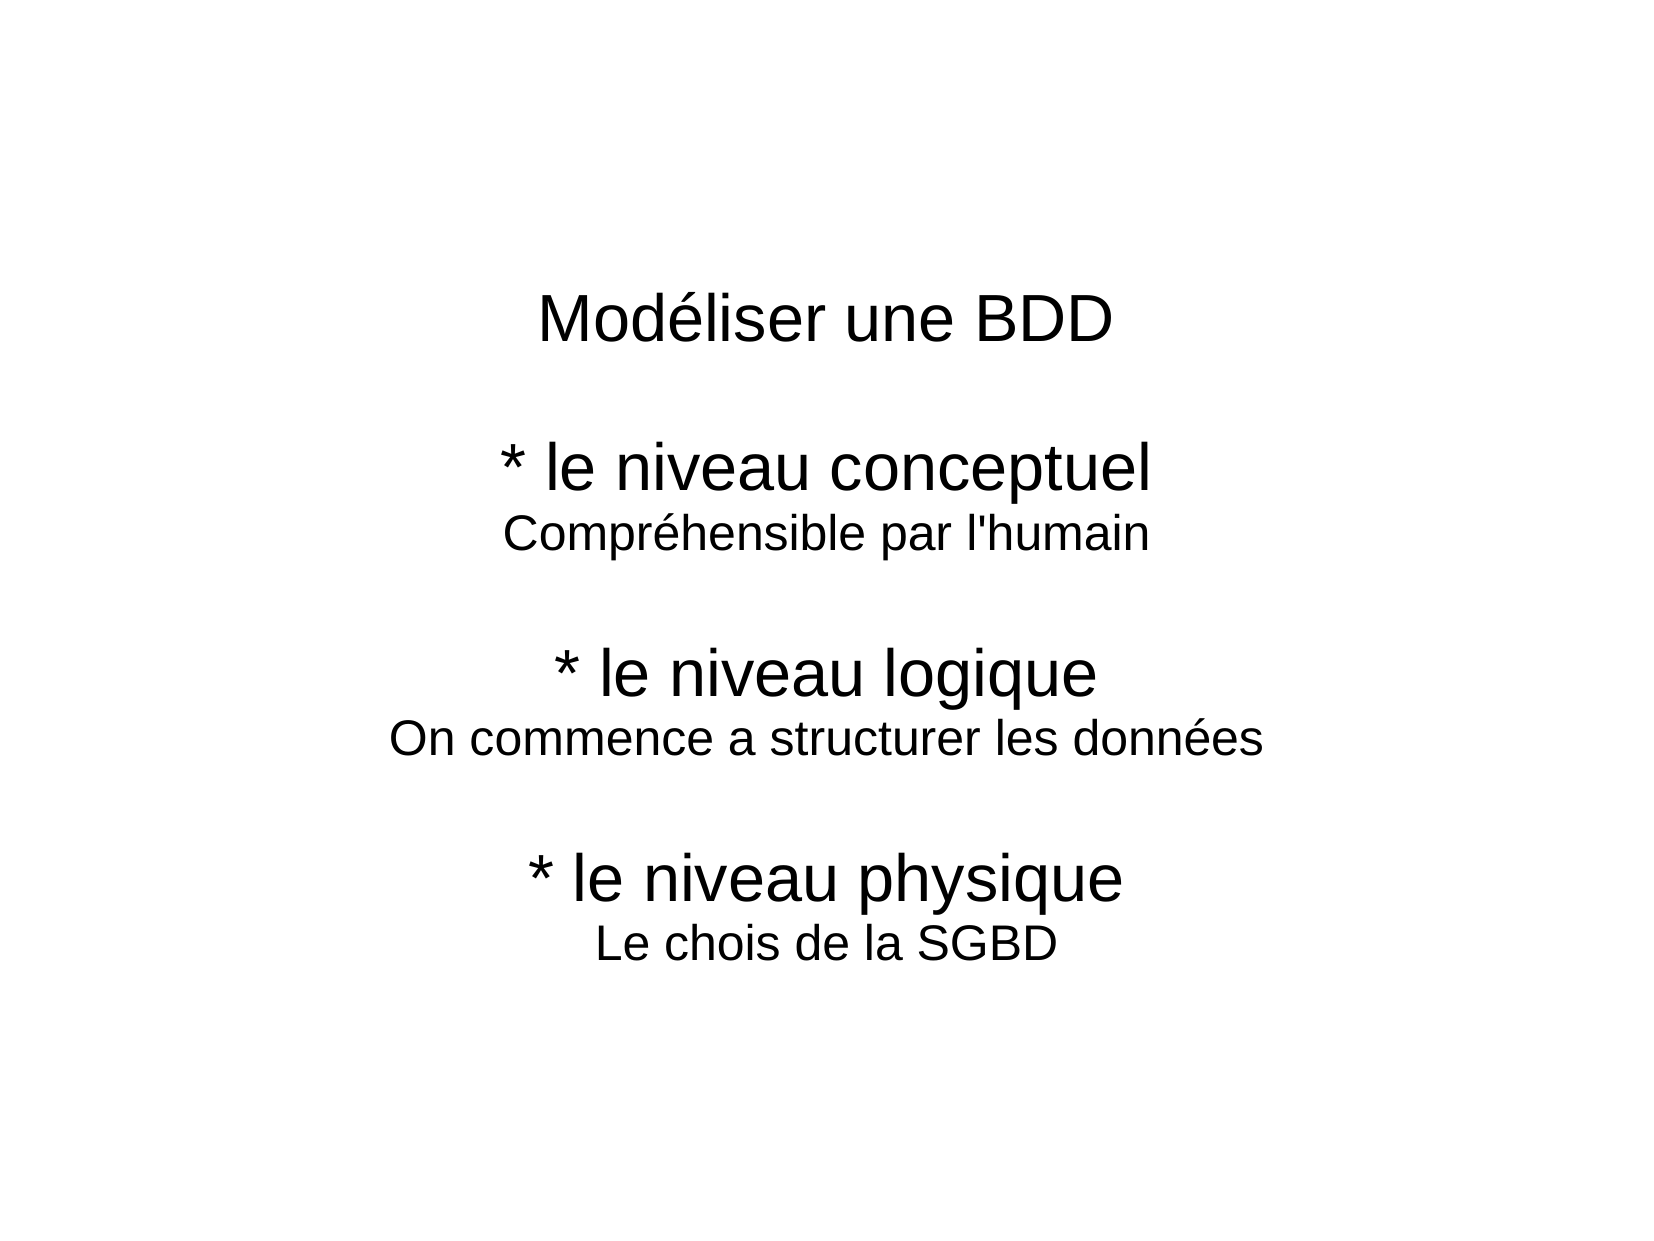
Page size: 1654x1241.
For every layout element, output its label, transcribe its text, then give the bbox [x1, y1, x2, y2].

subtitle Modéliser une BDD * le niveau conceptuel Compréhensible par l'humain * le niveau logique On commence a structurer les données * le niveau physique Le chois de la SGBD [82, 47, 1571, 1205]
